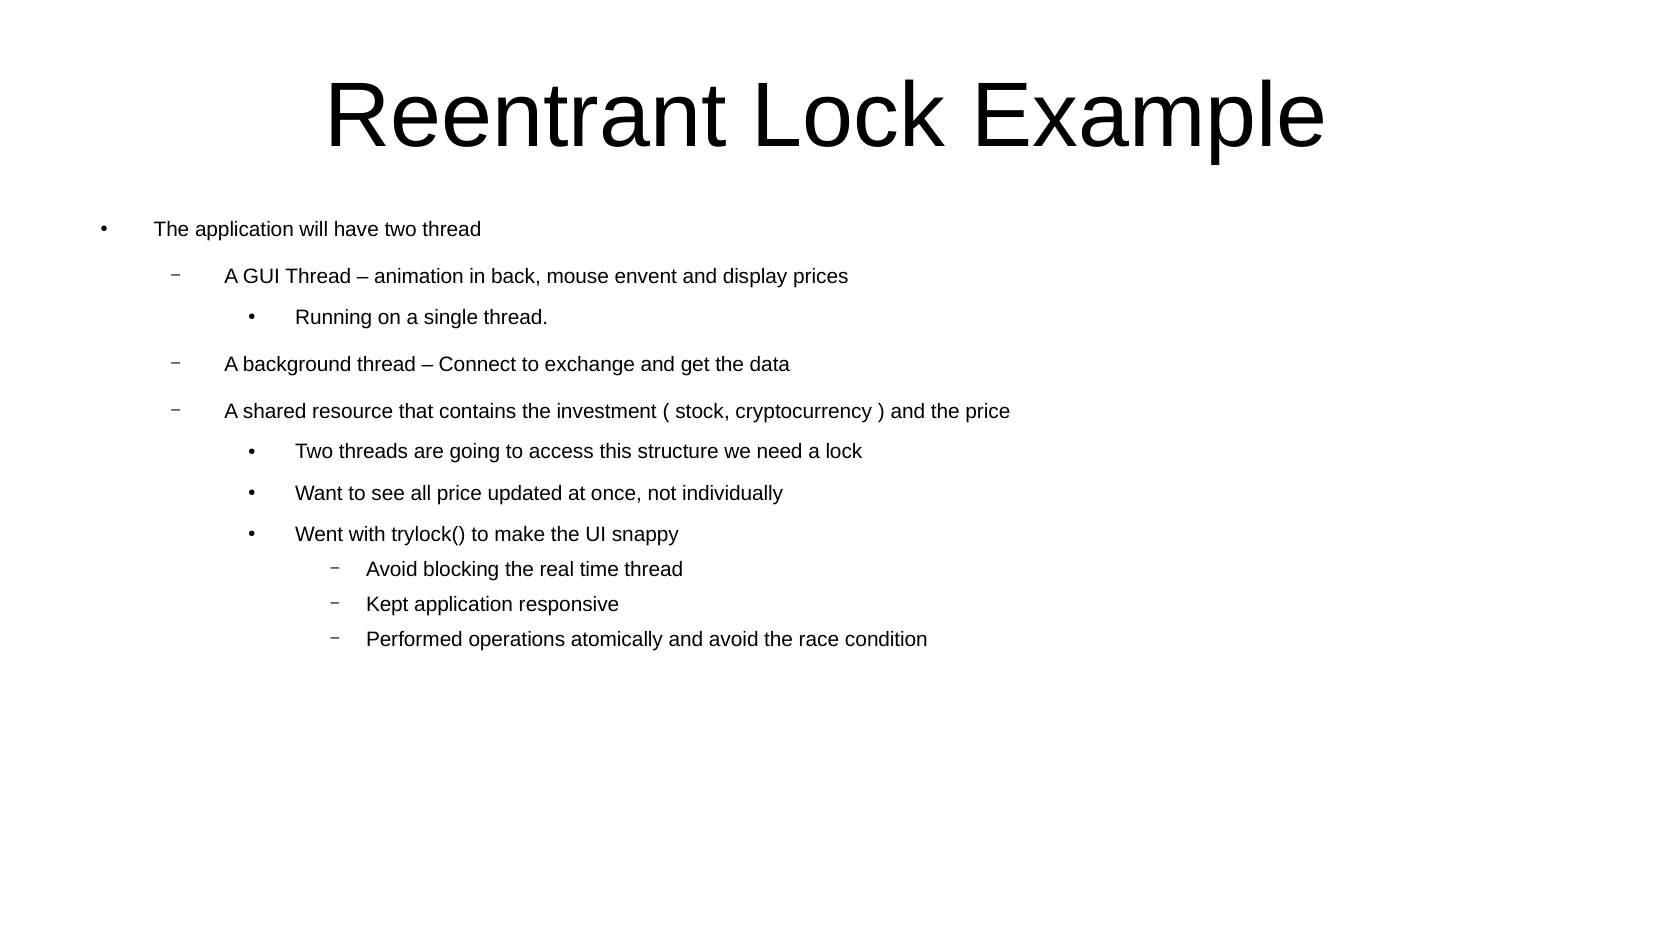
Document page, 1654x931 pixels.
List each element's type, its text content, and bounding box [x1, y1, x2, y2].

list The application will have two thread A GUI Thread – animation in back, mouse envent and display prices Running on a single thread. A background thread – Connect to exchange and get the data A shared resource that contains the investment ( stock, cryptocurrency ) and the price Two threads are going to access this structure we need a lock Want to see all price updated at once, not individually Went with trylock() to make the UI snappy Avoid blocking the real time thread Kept application responsive Performed operations atomically and avoid the race condition [82, 217, 1636, 916]
title Reentrant Lock Example [82, 37, 1571, 193]
